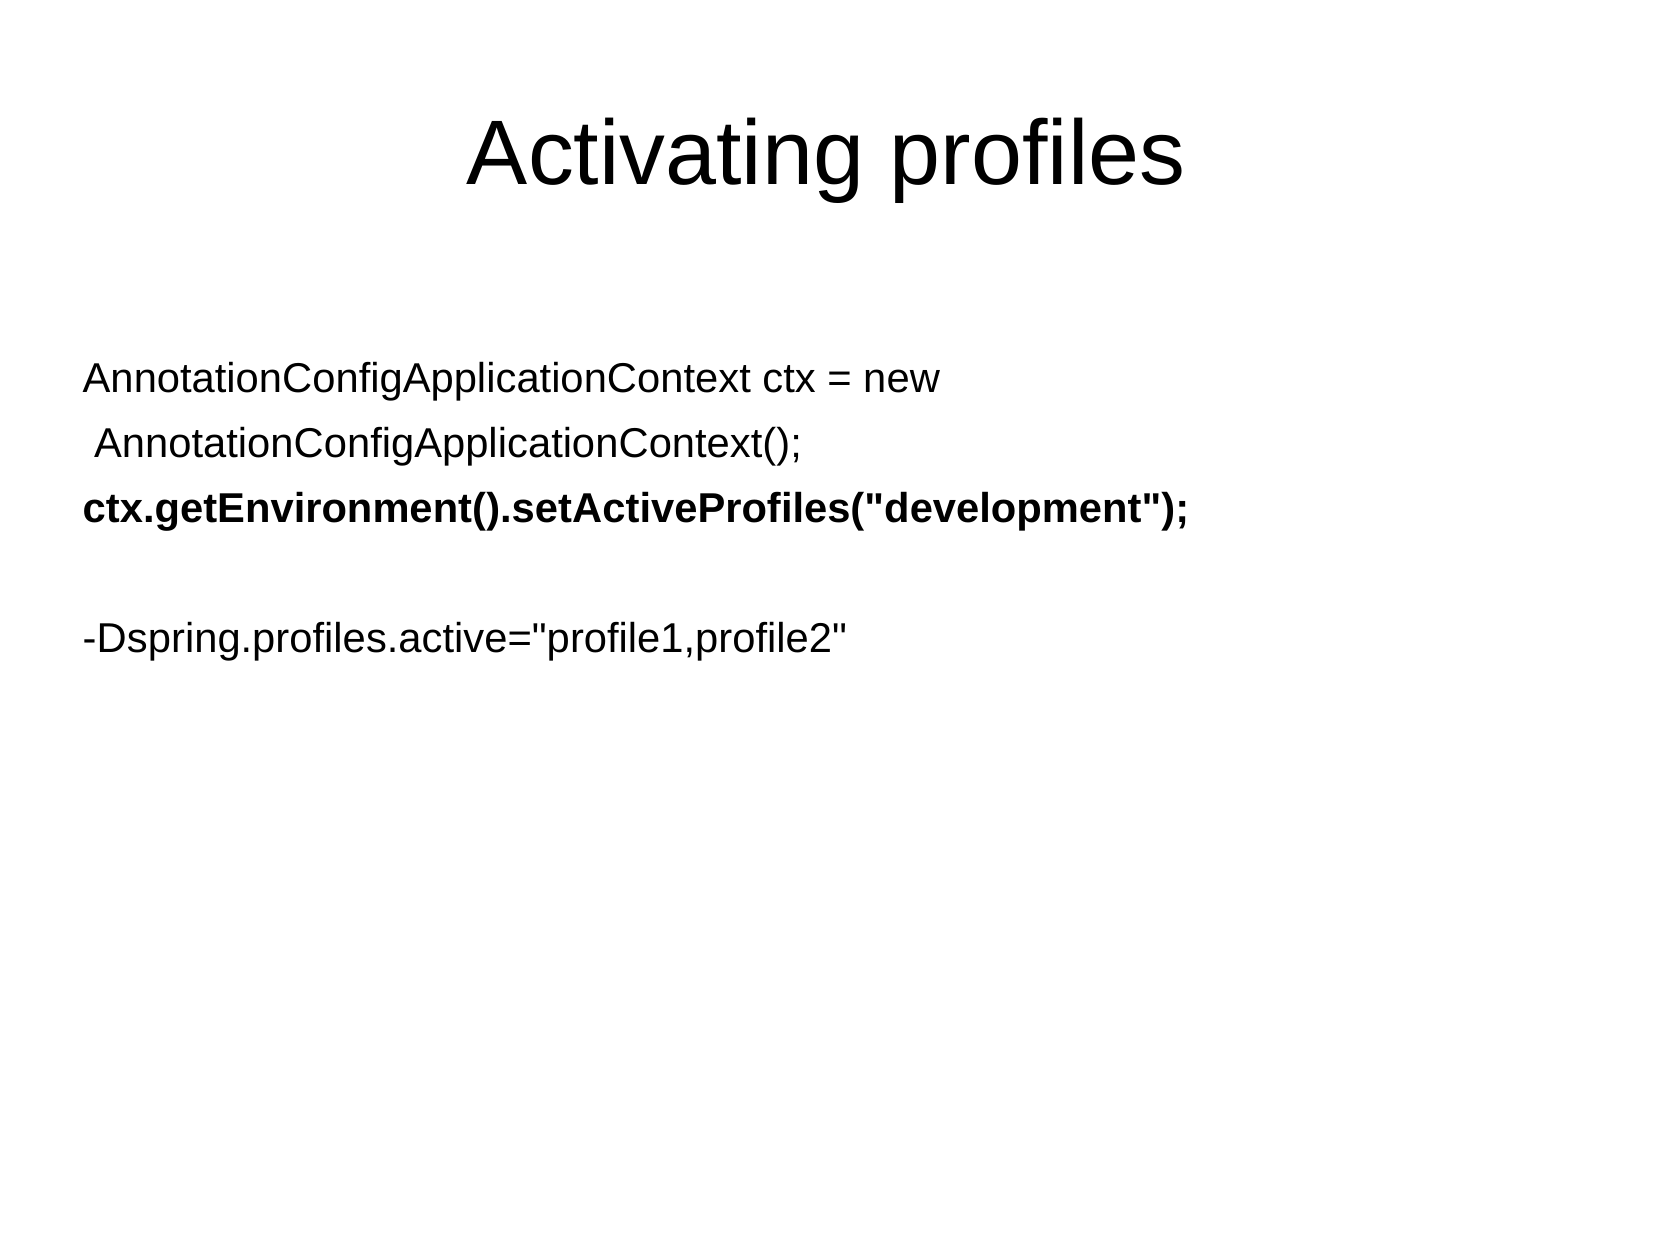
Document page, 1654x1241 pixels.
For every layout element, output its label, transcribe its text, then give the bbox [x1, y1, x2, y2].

list AnnotationConfigApplicationContext ctx = new AnnotationConfigApplicationContext(); ctx.getEnvironment().setActiveProfiles("development"); -Dspring.profiles.active="profile1,profile2" [82, 290, 1571, 1010]
title Activating profiles [82, 49, 1571, 257]
